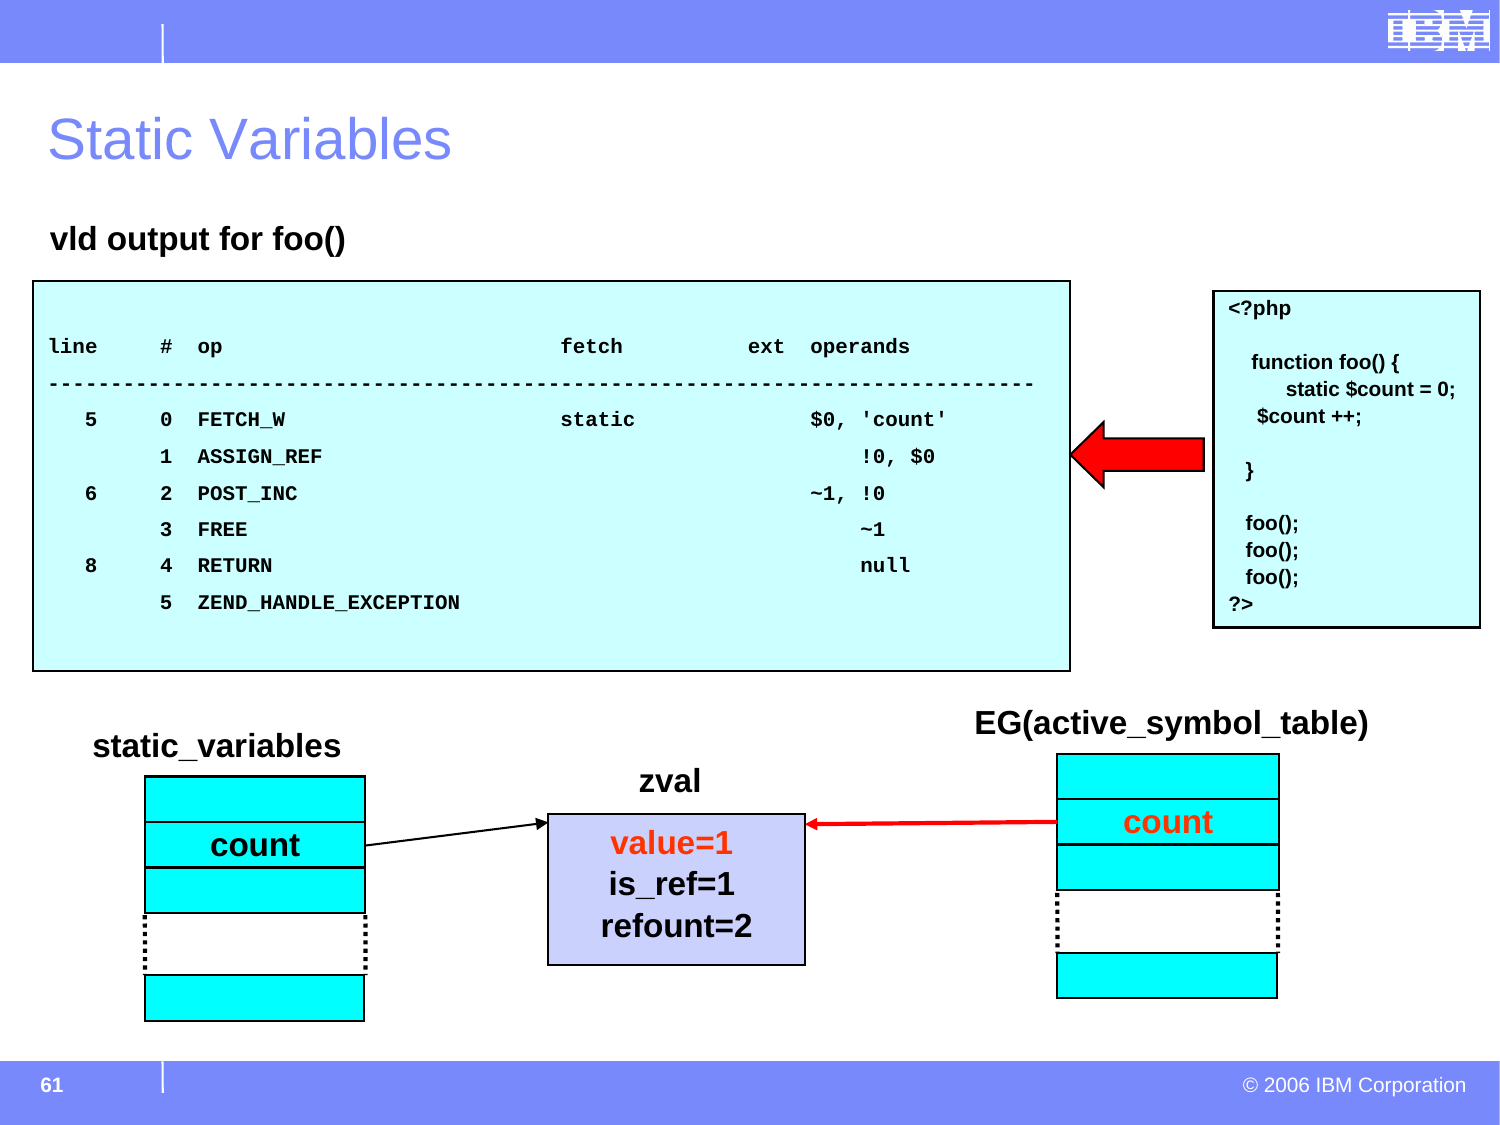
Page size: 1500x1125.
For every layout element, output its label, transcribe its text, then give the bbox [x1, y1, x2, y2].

text_box Static Variables [32, 96, 1386, 179]
text_box vld output for foo()‏ [35, 212, 362, 266]
text_box EG(active_symbol_table)‏ [959, 696, 1385, 750]
text_box [144, 868, 366, 914]
text_box [1070, 422, 1204, 488]
text_box [144, 776, 366, 821]
text_box [144, 975, 365, 1021]
text_box zval [623, 754, 717, 807]
text_box [1057, 754, 1280, 798]
text_box <?php function foo() { static $count = 0; $count ++; } foo(); foo(); foo(); ?> [1213, 291, 1481, 628]
text_box line # op fetch ext operands ------------------------------------------------------------------------------- 5 0 FETCH_W static $0, 'count' 1 ASSIGN_REF !0, $0 6 2 POST_INC ~1, !0 3 FREE ~1 8 4 RETURN null 5 ZEND_HANDLE_EXCEPTION [32, 280, 1071, 672]
text_box static_variables [77, 720, 357, 773]
text_box count [1057, 798, 1280, 844]
text_box [1057, 953, 1277, 999]
text_box [1057, 844, 1280, 890]
text_box value=1 is_ref=1 refount=2 [548, 814, 805, 966]
text_box count [144, 821, 366, 868]
